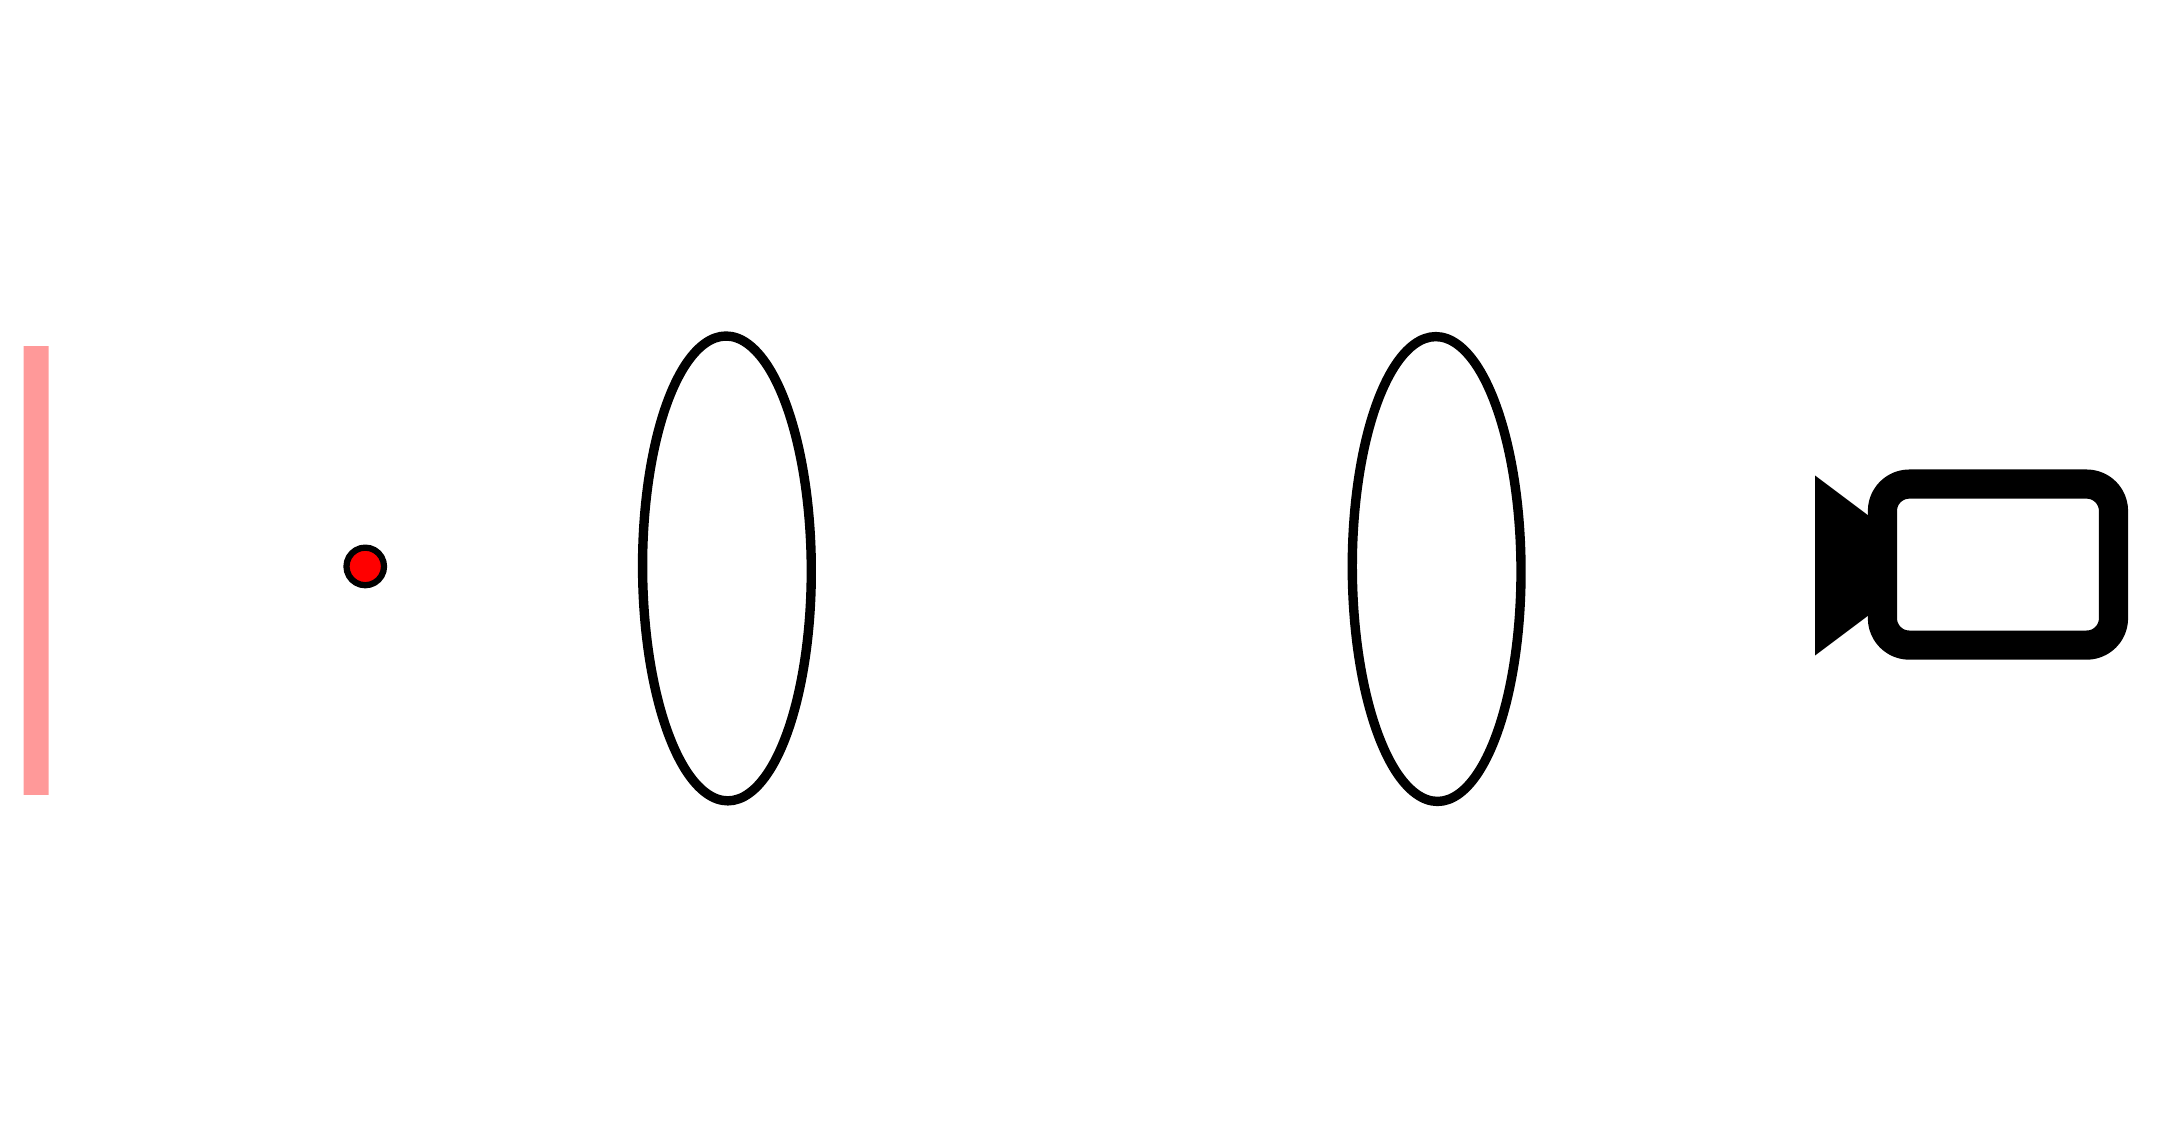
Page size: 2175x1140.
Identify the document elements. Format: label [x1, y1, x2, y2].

text_box [346, 547, 385, 586]
text_box [1352, 336, 1522, 802]
text_box [642, 336, 812, 801]
text_box [1815, 475, 1876, 656]
text_box [1882, 484, 2114, 646]
